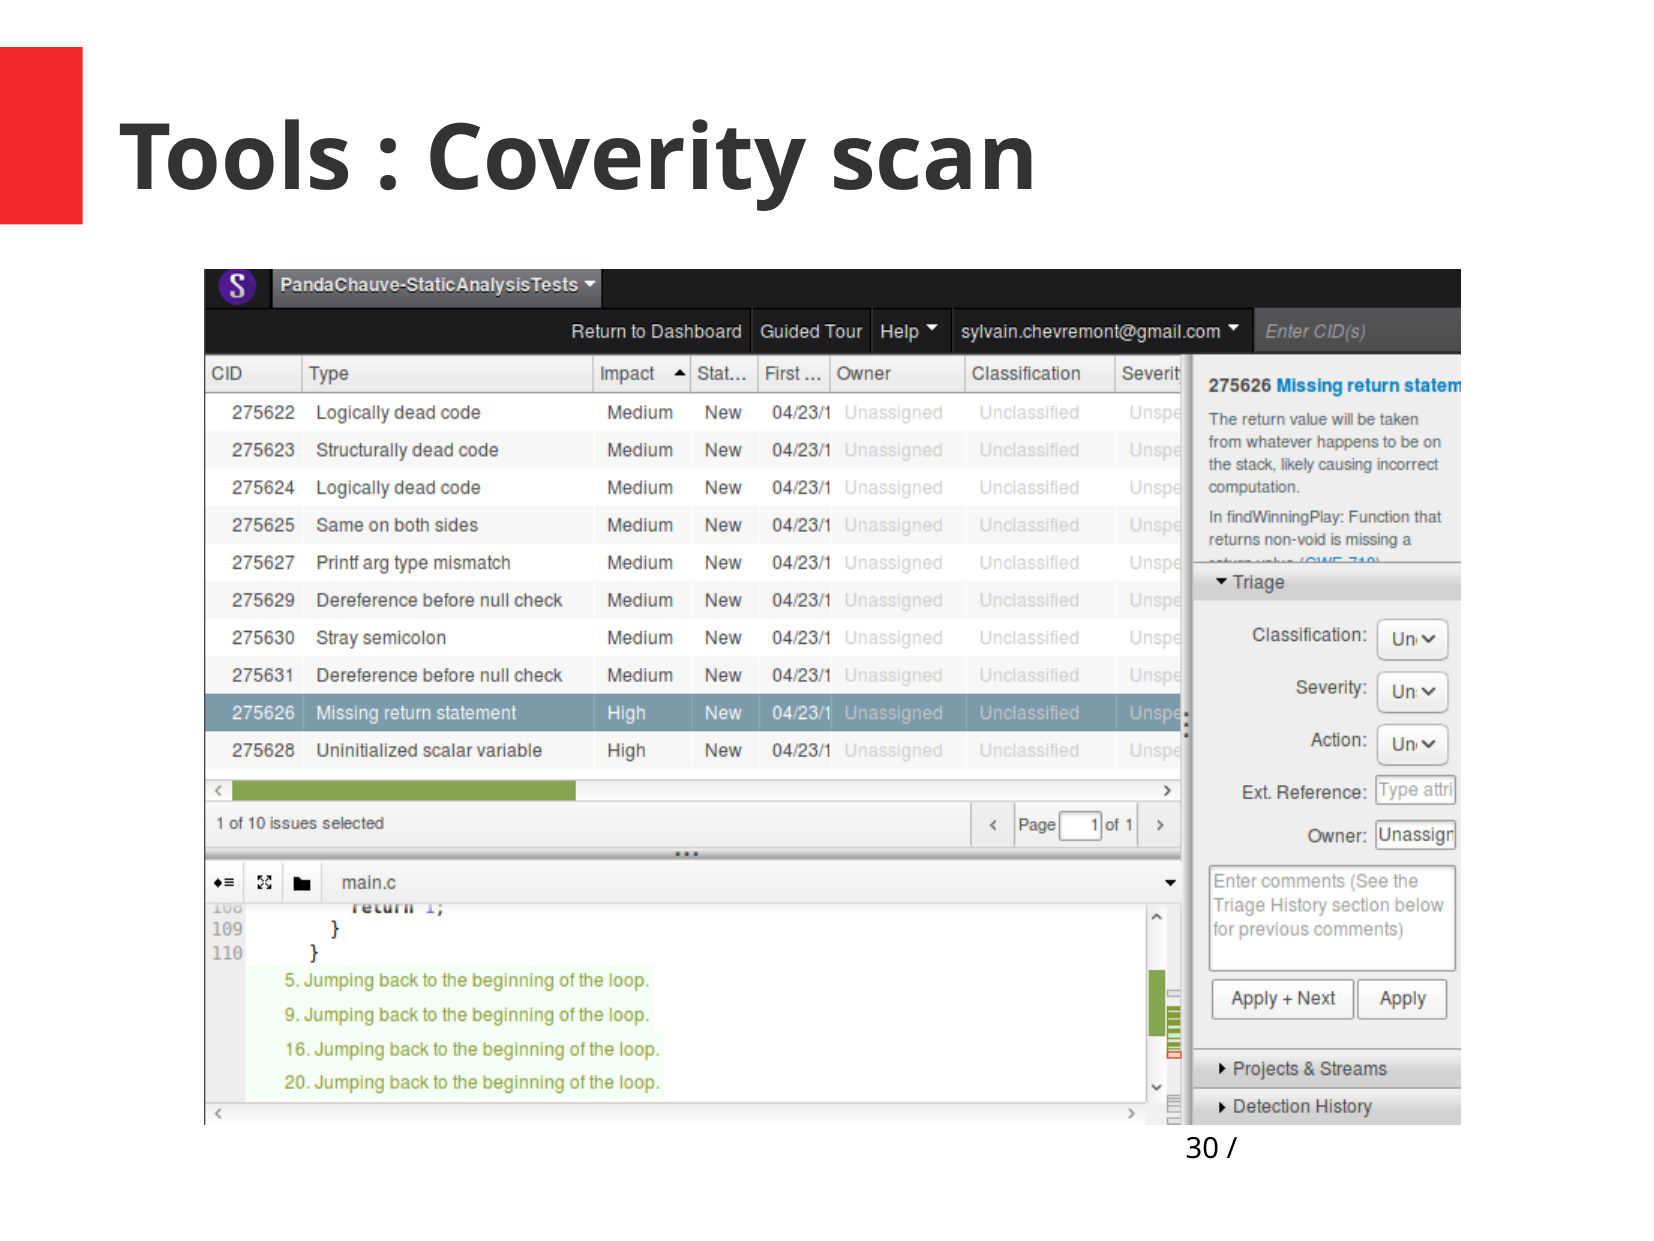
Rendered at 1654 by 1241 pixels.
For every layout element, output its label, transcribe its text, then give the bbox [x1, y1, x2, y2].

text_box / [1185, 1129, 1571, 1216]
title Tools : Coverity scan [118, 49, 1571, 257]
picture [204, 270, 1461, 1125]
